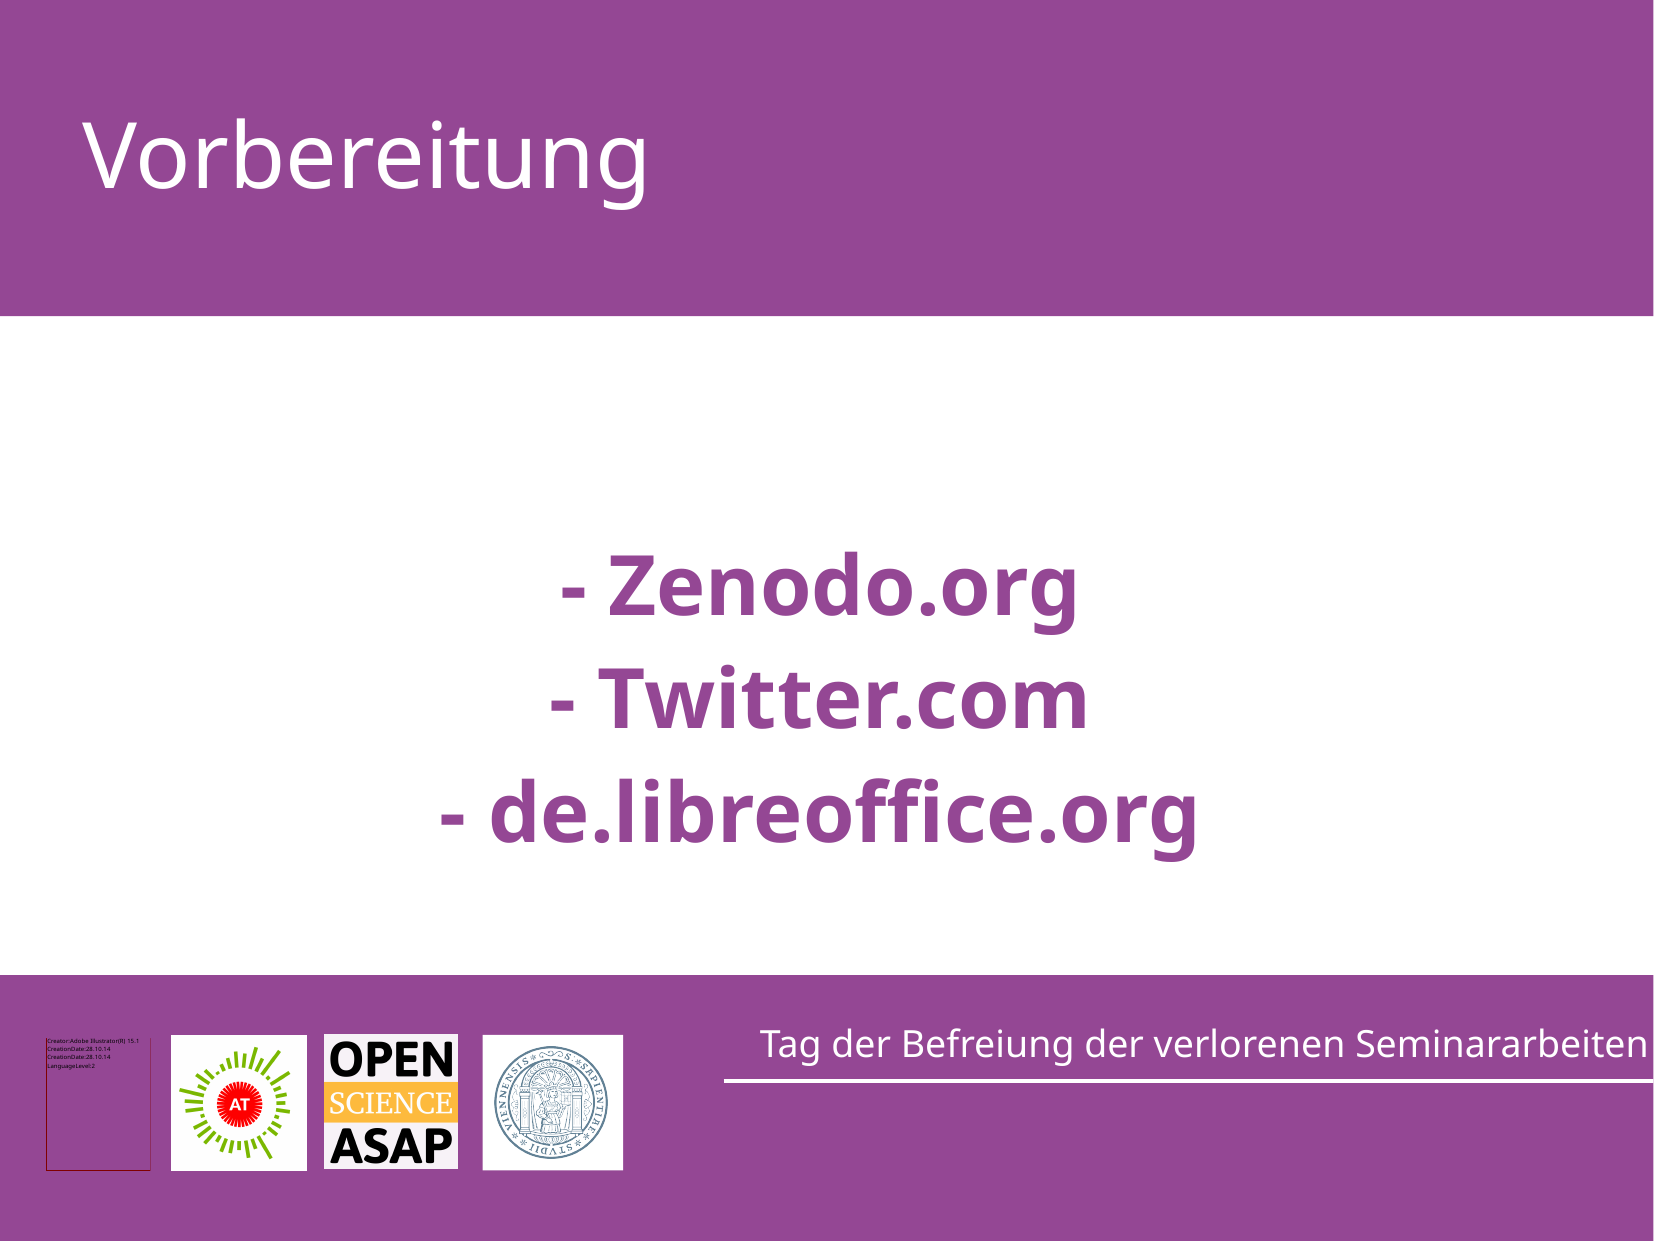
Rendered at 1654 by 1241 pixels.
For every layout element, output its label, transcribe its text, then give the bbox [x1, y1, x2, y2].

text_box Tag der Befreiung der verlorenen Seminararbeiten [745, 1010, 1631, 1068]
title Vorbereitung [82, 49, 1571, 257]
picture [45, 1039, 151, 1171]
text_box [0, 0, 1654, 1241]
picture [494, 1046, 608, 1159]
picture [324, 1034, 458, 1169]
picture [171, 1035, 307, 1171]
text_box - Zenodo.org - Twitter.com - de.libreoffice.org [48, 518, 1594, 815]
